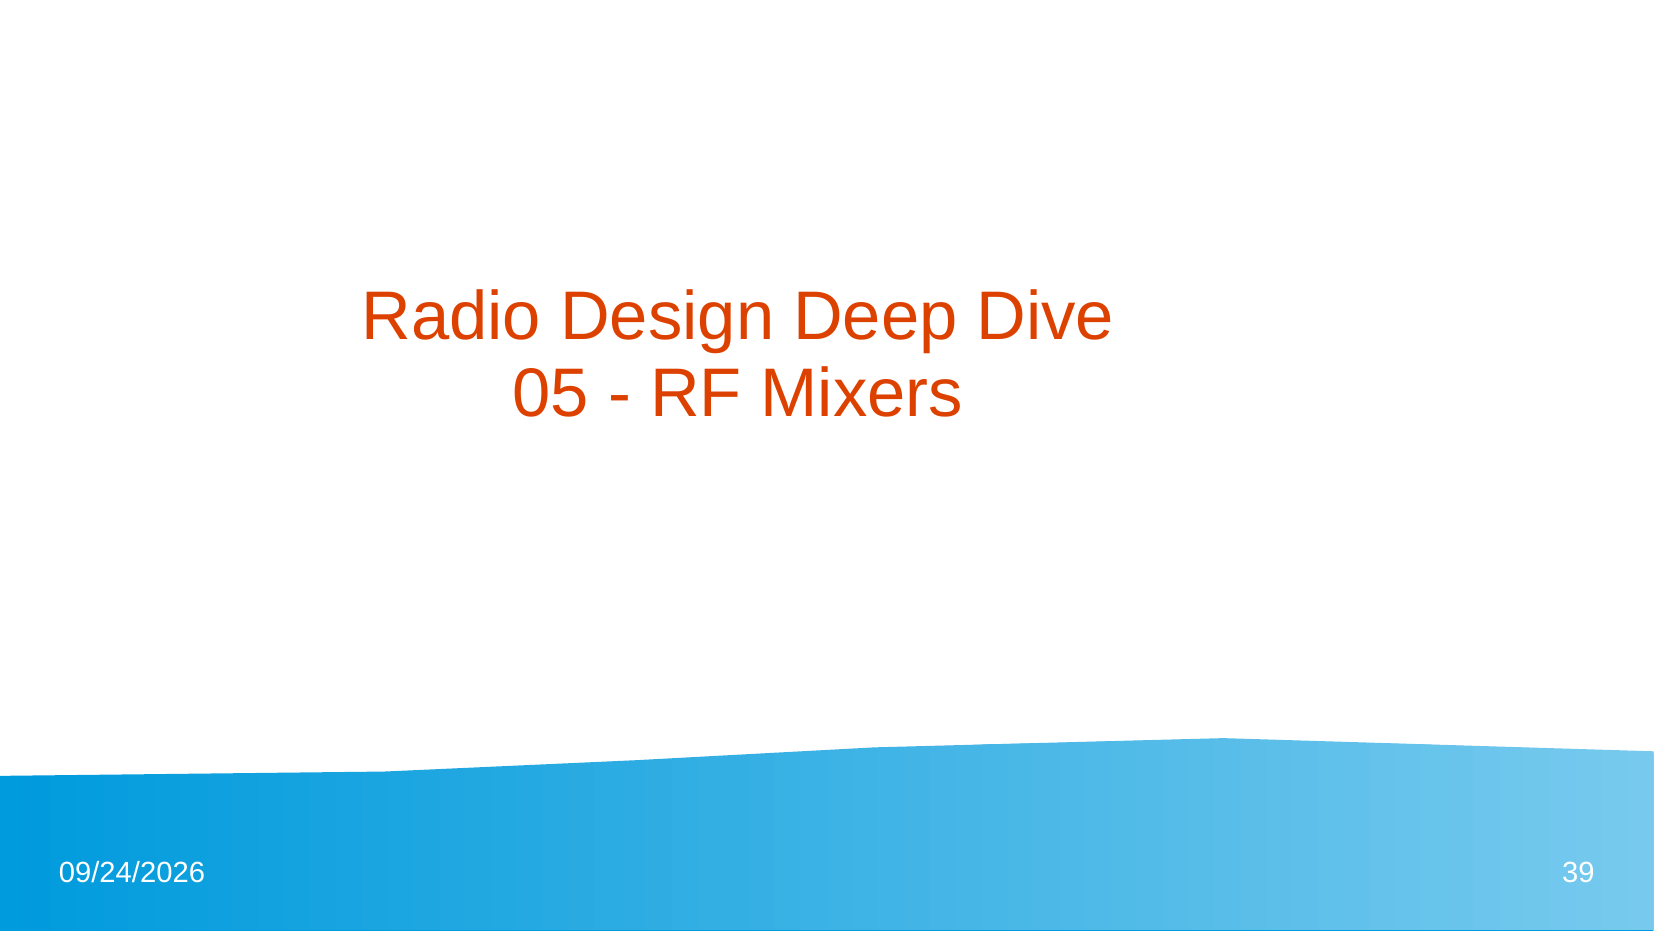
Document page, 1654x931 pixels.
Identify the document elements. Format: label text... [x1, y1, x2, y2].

title Radio Design Deep Dive 05 - RF Mixers [0, 265, 1477, 443]
